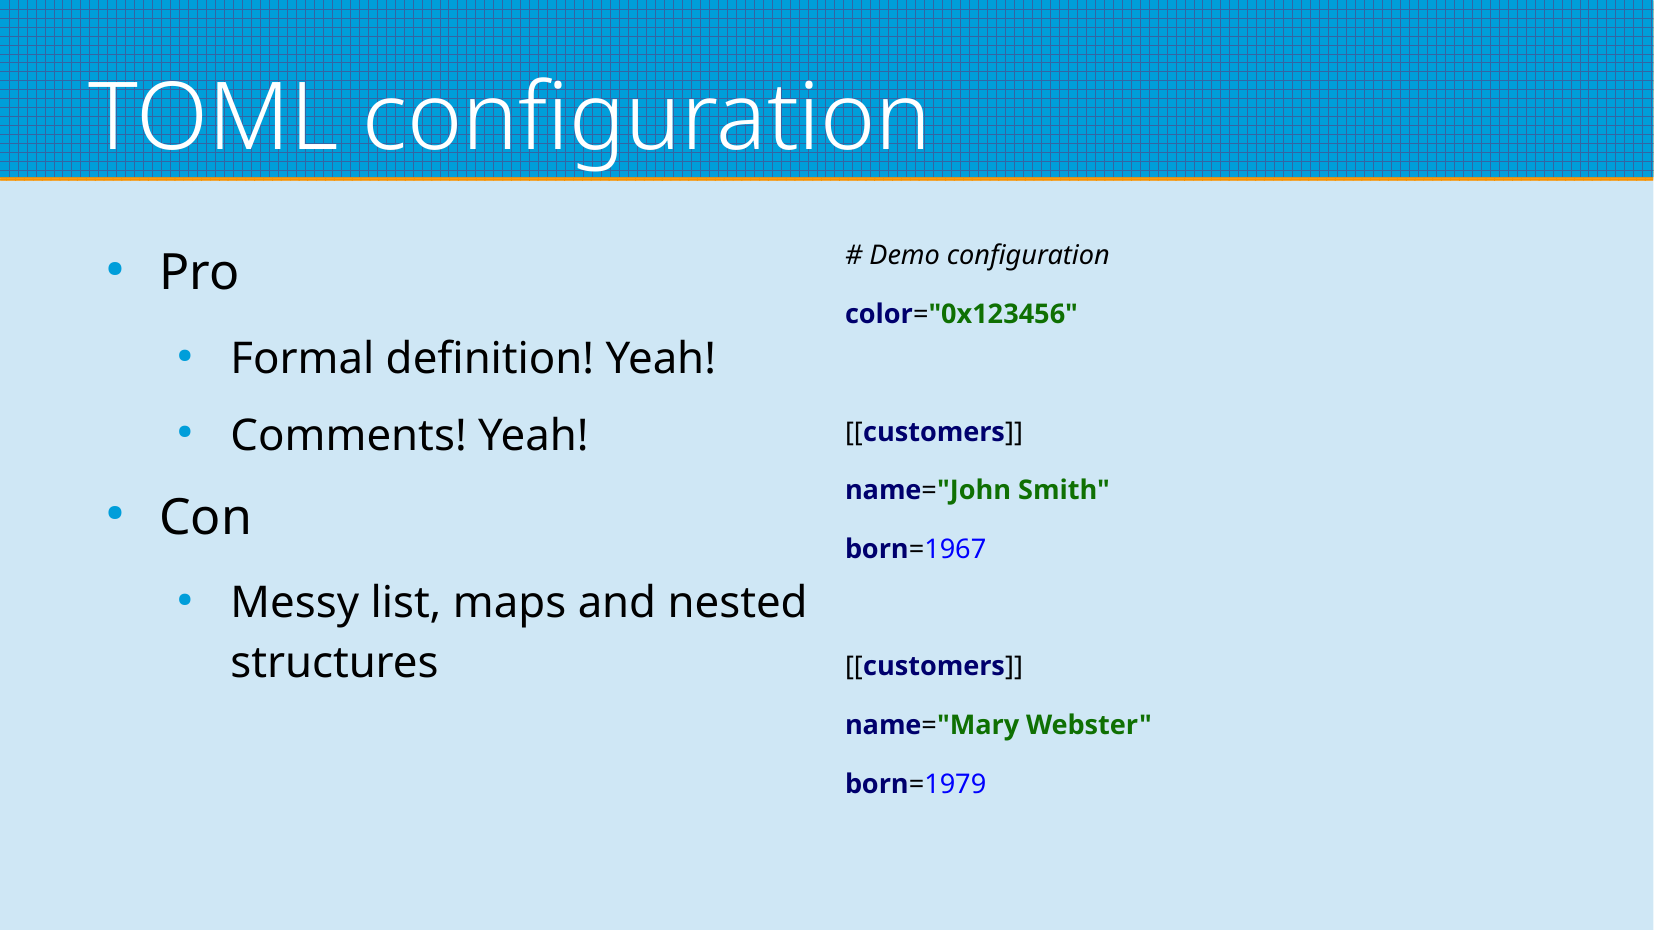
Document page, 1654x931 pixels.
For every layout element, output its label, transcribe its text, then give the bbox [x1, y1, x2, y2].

list Pro Formal definition! Yeah! Comments! Yeah! Con Messy list, maps and nested structures [88, 236, 809, 813]
title TOML configuration [88, 14, 1565, 178]
list # Demo configuration color="0x123456" [[customers]] name="John Smith" born=1967 [[customers]] name="Mary Webster" born=1979 [845, 236, 1566, 813]
